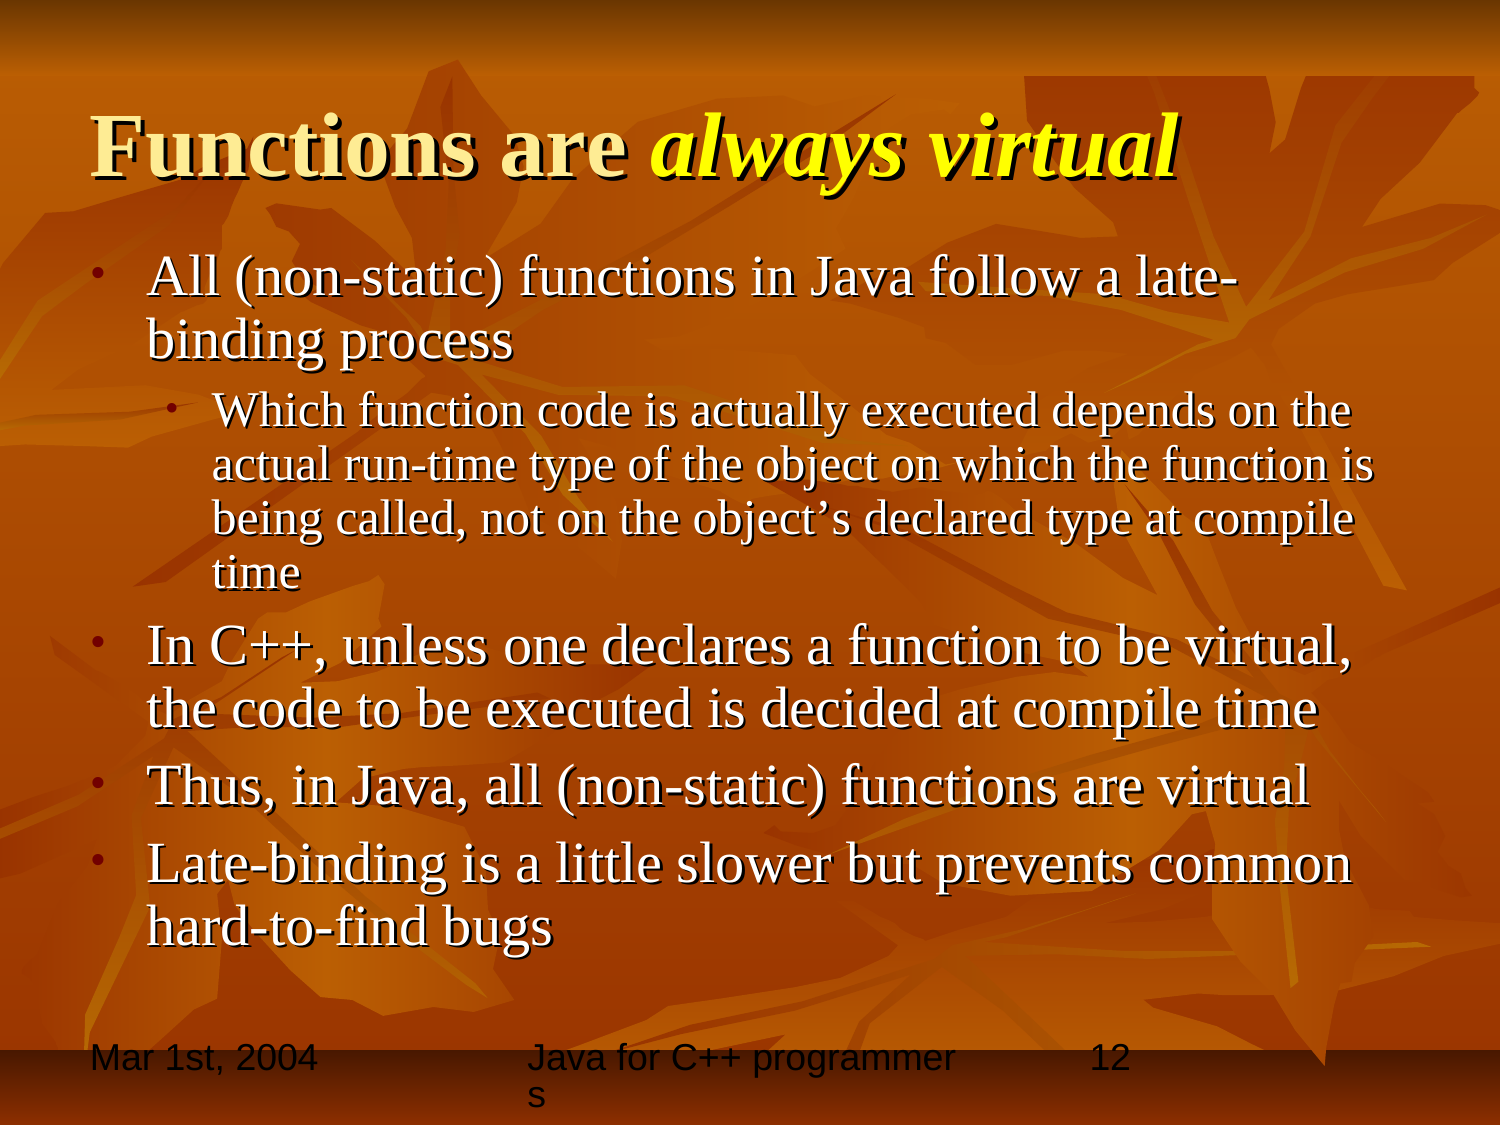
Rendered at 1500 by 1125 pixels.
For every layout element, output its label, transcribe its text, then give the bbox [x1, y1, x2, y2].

title Functions are always virtual [75, 45, 1426, 234]
list All (non-static) functions in Java follow a late-binding process Which function code is actually executed depends on the actual run-time type of the object on which the function is being called, not on the object’s declared type at compile time In C++, unless one declares a function to be virtual, the code to be executed is decided at compile time Thus, in Java, all (non-static) functions are virtual Late-binding is a little slower but prevents common hard-to-find bugs [75, 237, 1426, 1006]
